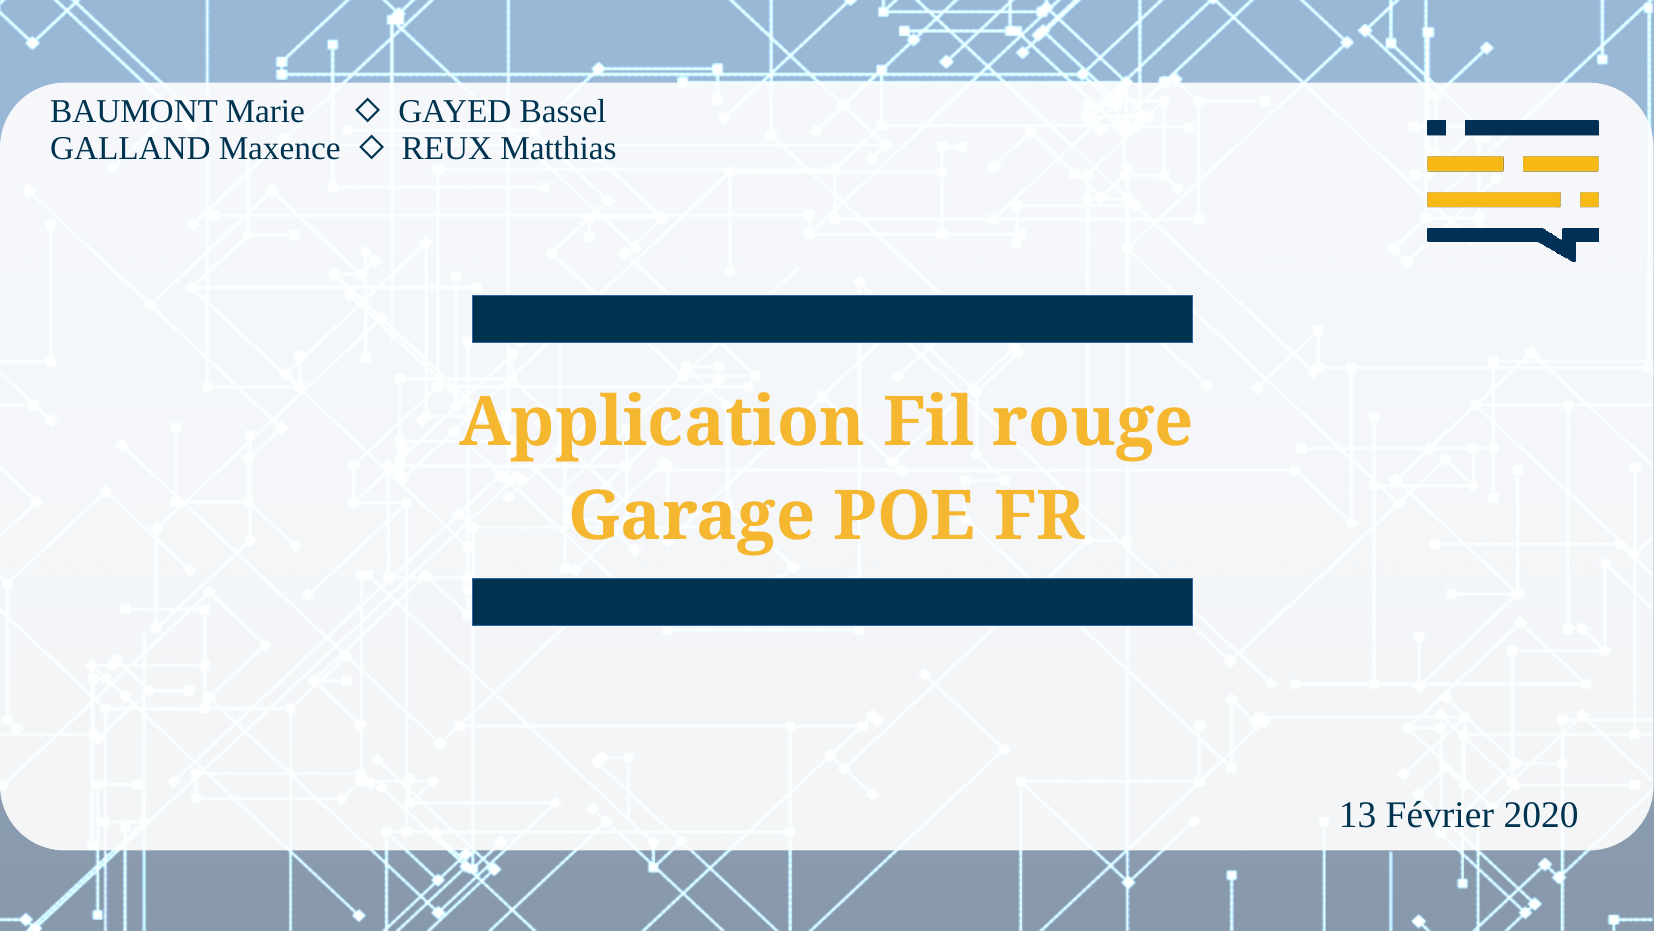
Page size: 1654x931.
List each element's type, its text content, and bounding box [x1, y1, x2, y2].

title Application Fil rouge Garage POE FR [0, 376, 1654, 555]
text_box BAUMONT Marie ⬦ GAYED Bassel GALLAND Maxence ⬦ REUX Matthias [35, 94, 686, 166]
picture [1405, 106, 1620, 273]
text_box 13 Février 2020 [1287, 779, 1630, 851]
